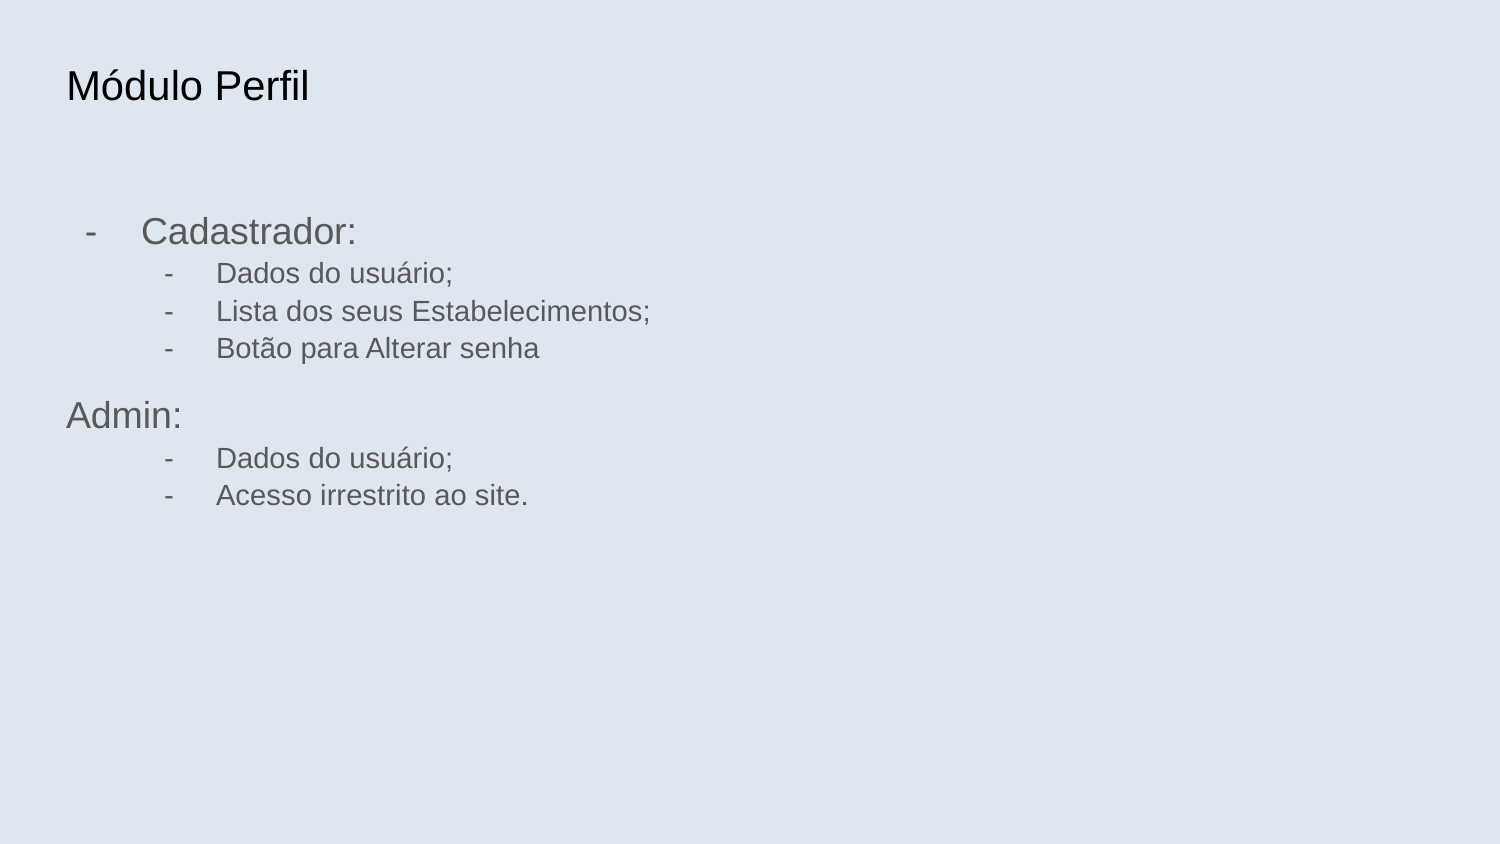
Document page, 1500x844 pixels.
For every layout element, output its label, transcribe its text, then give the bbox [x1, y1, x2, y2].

title Módulo Perfil [51, 48, 1449, 142]
list Cadastrador: Dados do usuário; Lista dos seus Estabelecimentos; Botão para Alterar senha Admin: Dados do usuário; Acesso irrestrito ao site. [51, 189, 1449, 750]
